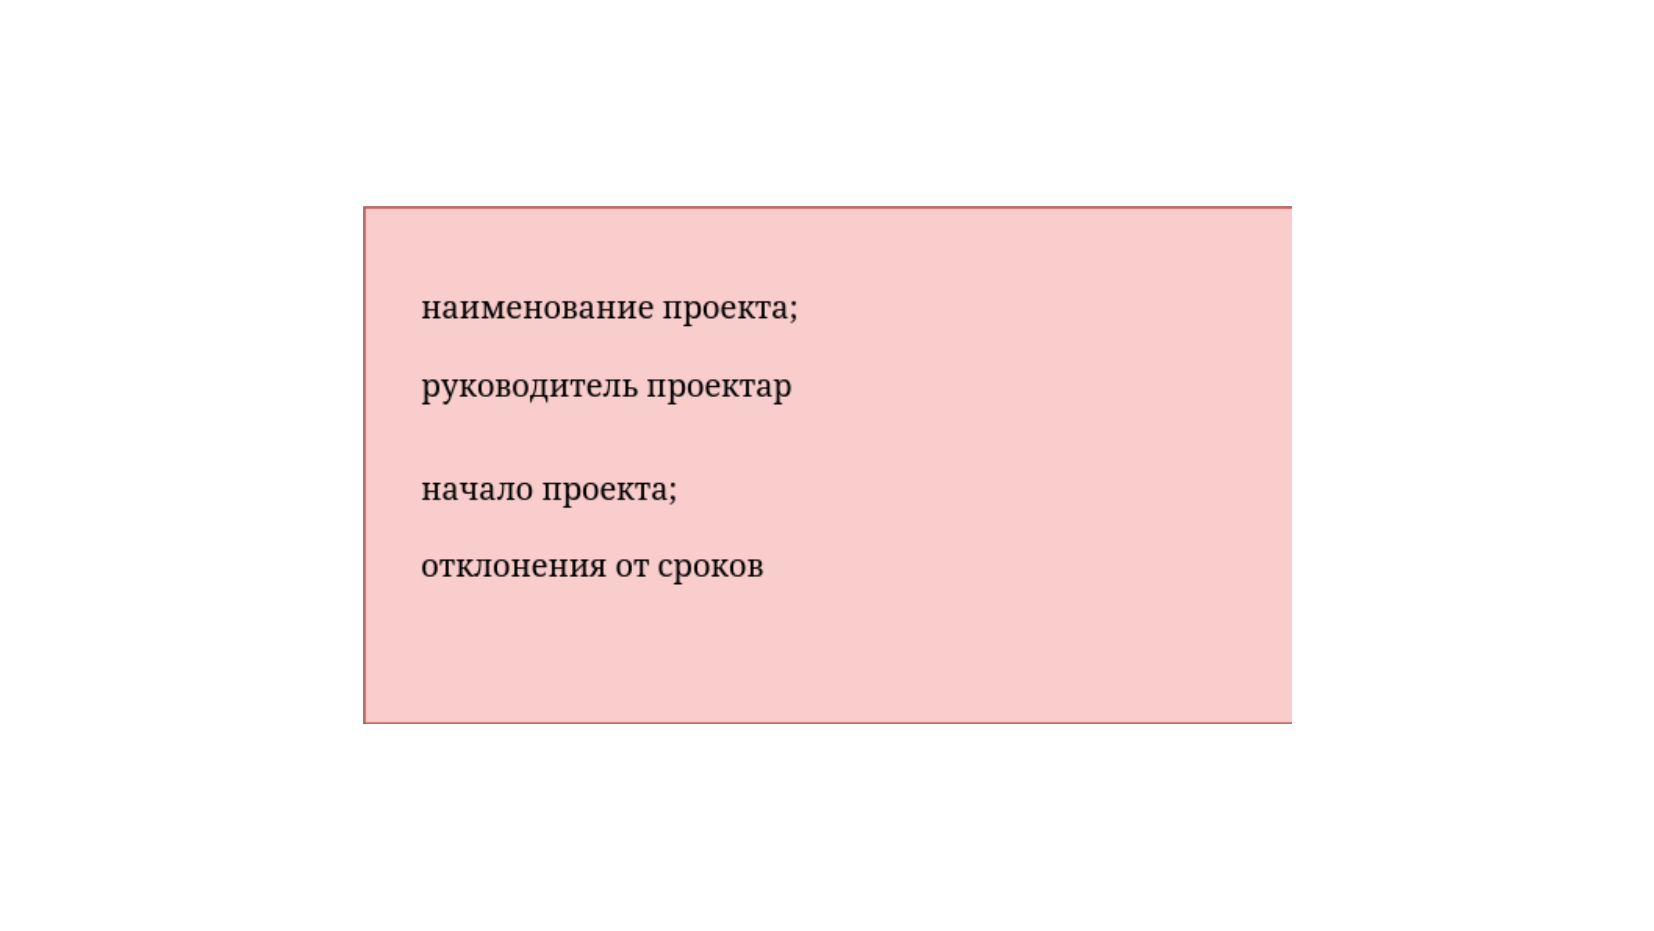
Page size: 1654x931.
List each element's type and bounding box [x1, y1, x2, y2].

picture [363, 206, 1292, 724]
